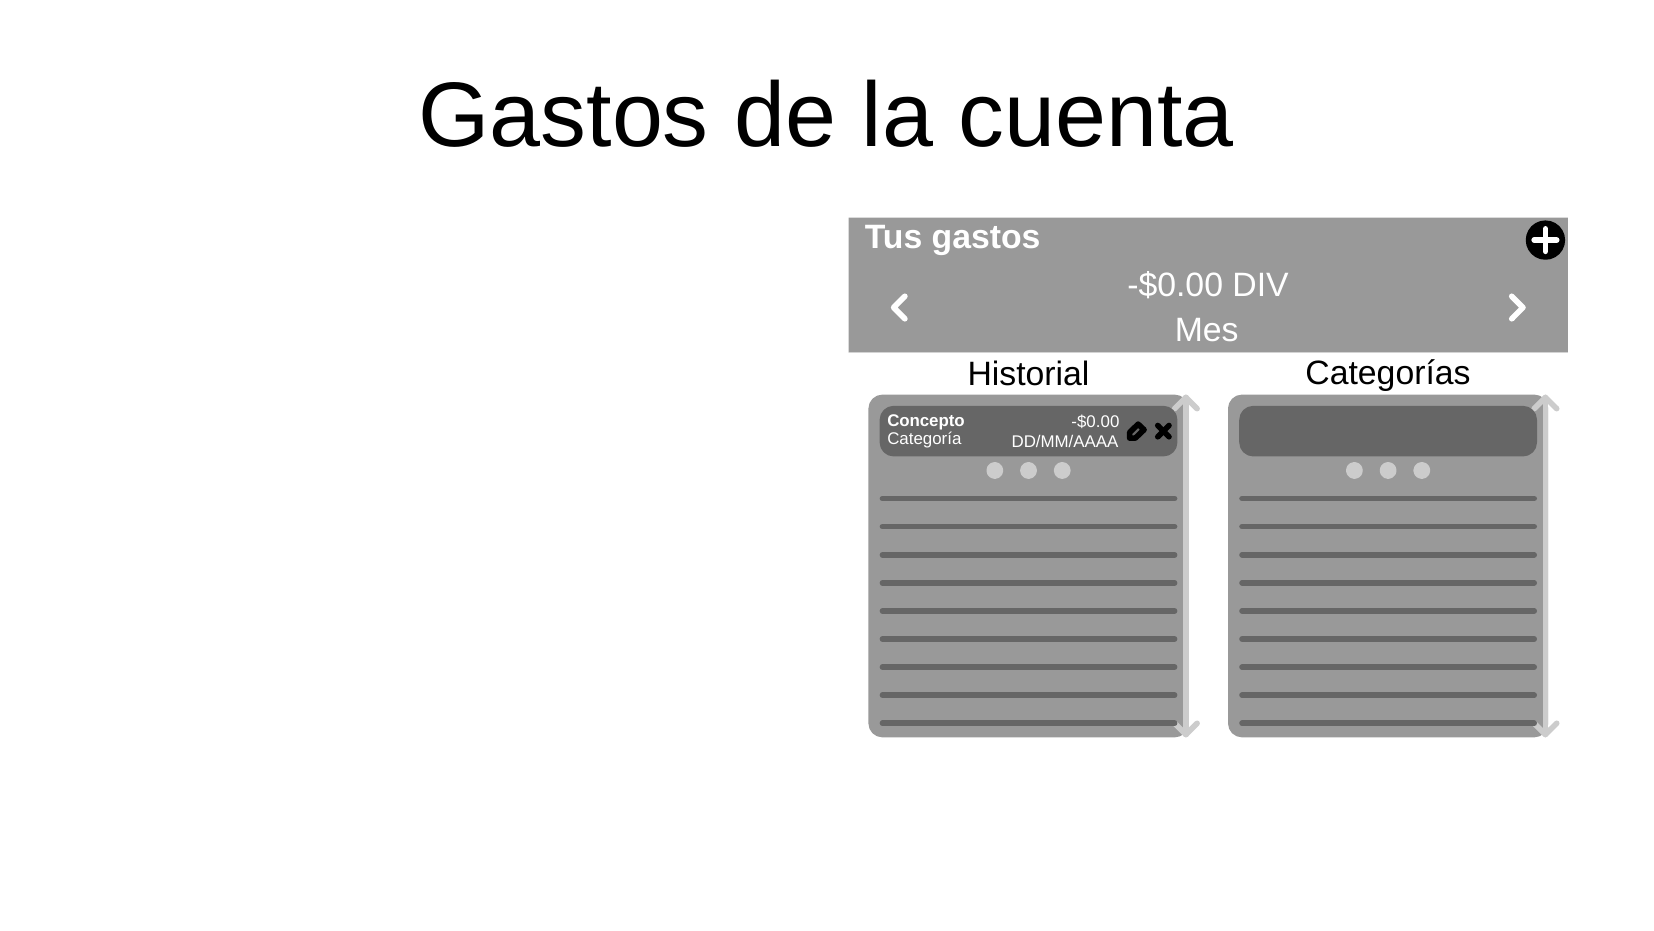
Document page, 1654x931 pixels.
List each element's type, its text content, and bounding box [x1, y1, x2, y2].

picture [848, 217, 1568, 758]
title Gastos de la cuenta [82, 37, 1571, 193]
